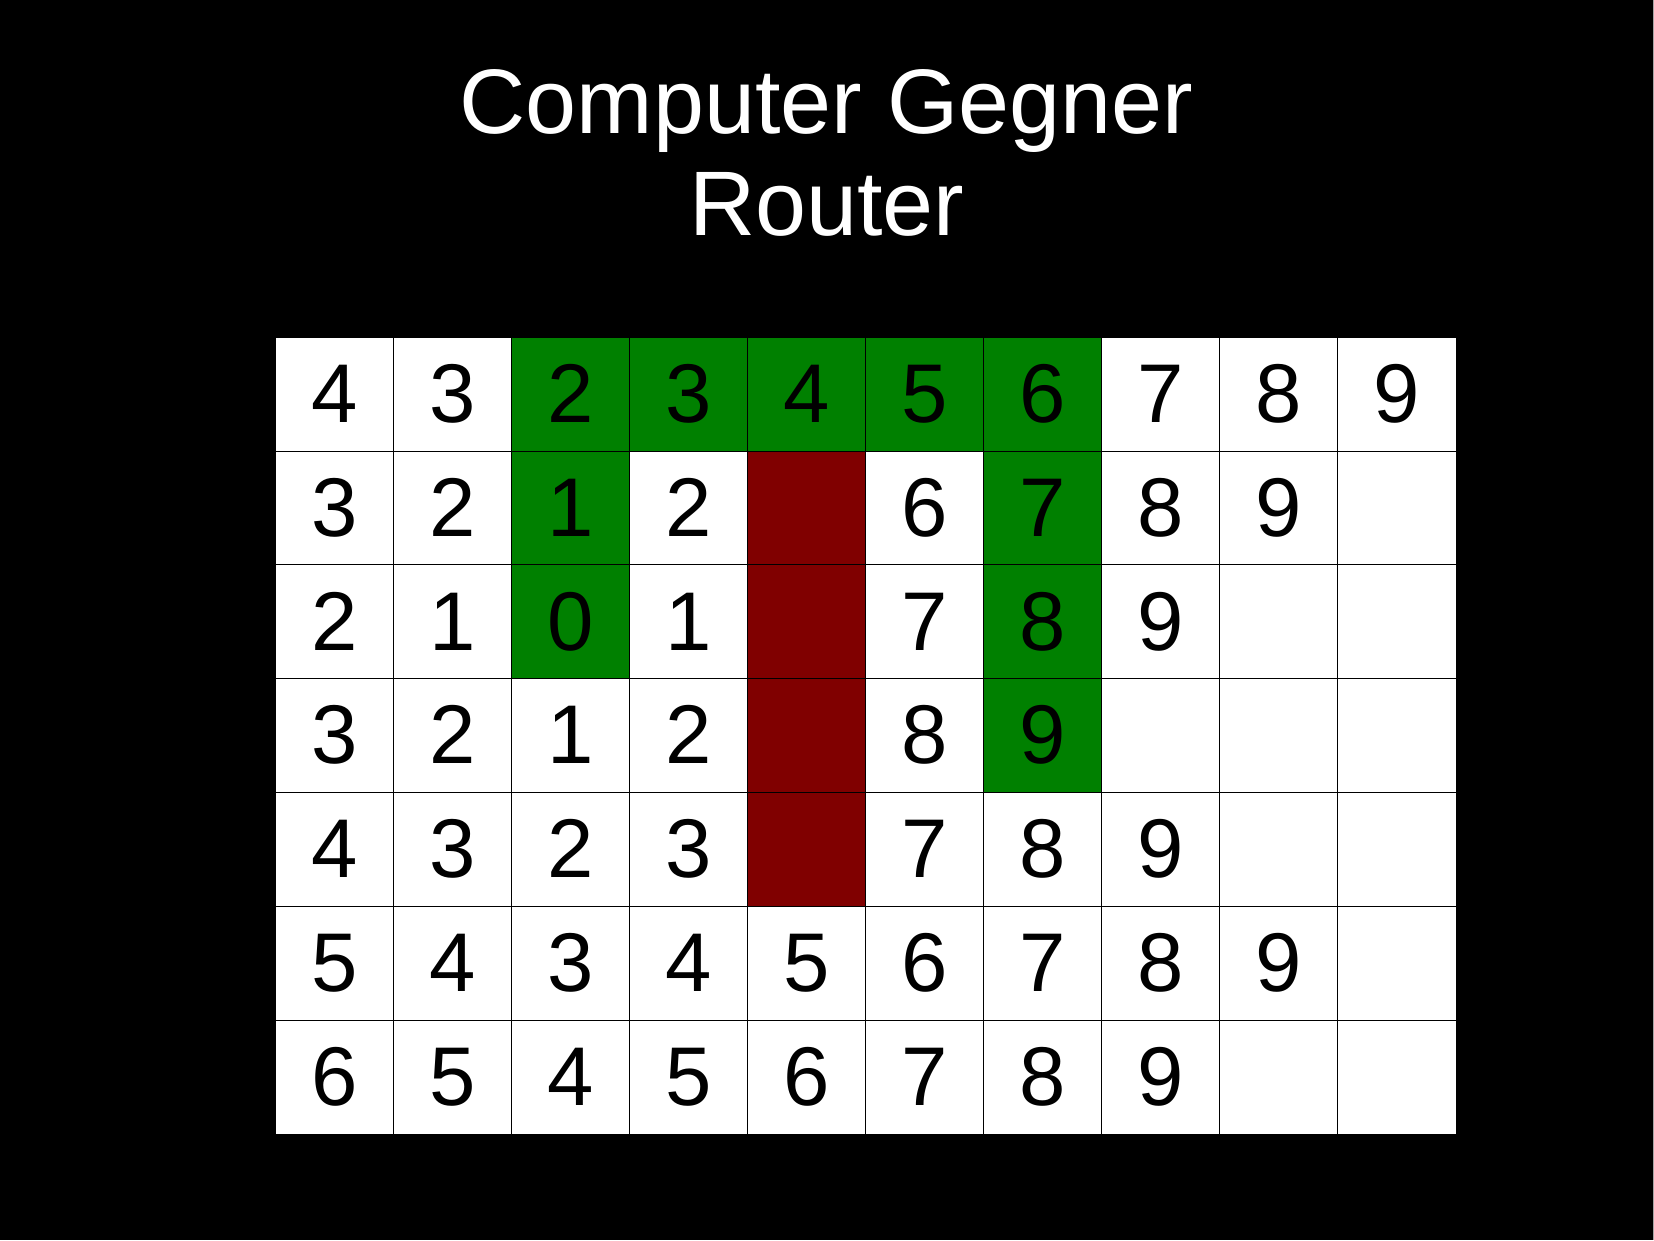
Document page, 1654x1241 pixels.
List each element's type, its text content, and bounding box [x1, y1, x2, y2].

table_cell [748, 565, 865, 678]
table_cell 3 [276, 679, 393, 792]
table_cell [748, 452, 865, 564]
table_cell 3 [630, 793, 747, 906]
table_header 4 [276, 338, 393, 451]
table_cell 3 [394, 793, 511, 906]
table_cell 0 [512, 565, 629, 678]
table_cell 8 [984, 1021, 1101, 1134]
table_header 4 [748, 338, 865, 451]
table_cell [1102, 679, 1219, 792]
table_header 3 [394, 338, 511, 451]
table_cell 4 [630, 907, 747, 1020]
table_cell 7 [866, 1021, 983, 1134]
table_cell 2 [630, 679, 747, 792]
table_header 7 [1102, 338, 1219, 451]
table_cell 7 [984, 907, 1101, 1020]
table_cell [1220, 793, 1337, 906]
table_cell 3 [276, 452, 393, 564]
table_cell 5 [394, 1021, 511, 1134]
table_header 5 [866, 338, 983, 451]
table_cell 9 [984, 679, 1101, 792]
table_cell 5 [630, 1021, 747, 1134]
table_cell 6 [748, 1021, 865, 1134]
table_cell 1 [394, 565, 511, 678]
table_cell 5 [276, 907, 393, 1020]
table_cell [1220, 1021, 1337, 1134]
table_header 6 [984, 338, 1101, 451]
table_cell 3 [512, 907, 629, 1020]
table_header 8 [1220, 338, 1337, 451]
table_cell [1338, 565, 1456, 678]
table_cell 4 [276, 793, 393, 906]
table_cell [1338, 452, 1456, 564]
table_cell 1 [512, 679, 629, 792]
table_cell 1 [630, 565, 747, 678]
table_cell 7 [866, 793, 983, 906]
table_cell 4 [394, 907, 511, 1020]
table_cell 2 [394, 679, 511, 792]
table_cell 7 [866, 565, 983, 678]
table_cell [1338, 907, 1456, 1020]
table_cell 9 [1220, 452, 1337, 564]
table_header 3 [630, 338, 747, 451]
title Computer Gegner Router [82, 49, 1571, 257]
table_cell [748, 679, 865, 792]
table_header 9 [1338, 338, 1456, 451]
table_cell [1338, 679, 1456, 792]
table_cell 9 [1102, 793, 1219, 906]
table_cell 8 [866, 679, 983, 792]
table_cell 2 [394, 452, 511, 564]
table_cell [748, 793, 865, 906]
table_cell 7 [984, 452, 1101, 564]
table_cell 8 [984, 793, 1101, 906]
table_cell [1338, 793, 1456, 906]
table_cell 2 [630, 452, 747, 564]
table_cell 9 [1102, 1021, 1219, 1134]
table_cell 9 [1102, 565, 1219, 678]
table_cell 8 [984, 565, 1101, 678]
table_cell [1338, 1021, 1456, 1134]
table_cell 2 [512, 793, 629, 906]
table_cell [1220, 679, 1337, 792]
table_cell 9 [1220, 907, 1337, 1020]
table_cell 1 [512, 452, 629, 564]
table_cell 8 [1102, 907, 1219, 1020]
table_cell 2 [276, 565, 393, 678]
table_header 2 [512, 338, 629, 451]
table_cell 4 [512, 1021, 629, 1134]
table_cell 8 [1102, 452, 1219, 564]
table_cell [1220, 565, 1337, 678]
table_cell 5 [748, 907, 865, 1020]
table_cell 6 [276, 1021, 393, 1134]
table_cell 6 [866, 907, 983, 1020]
table_cell 6 [866, 452, 983, 564]
